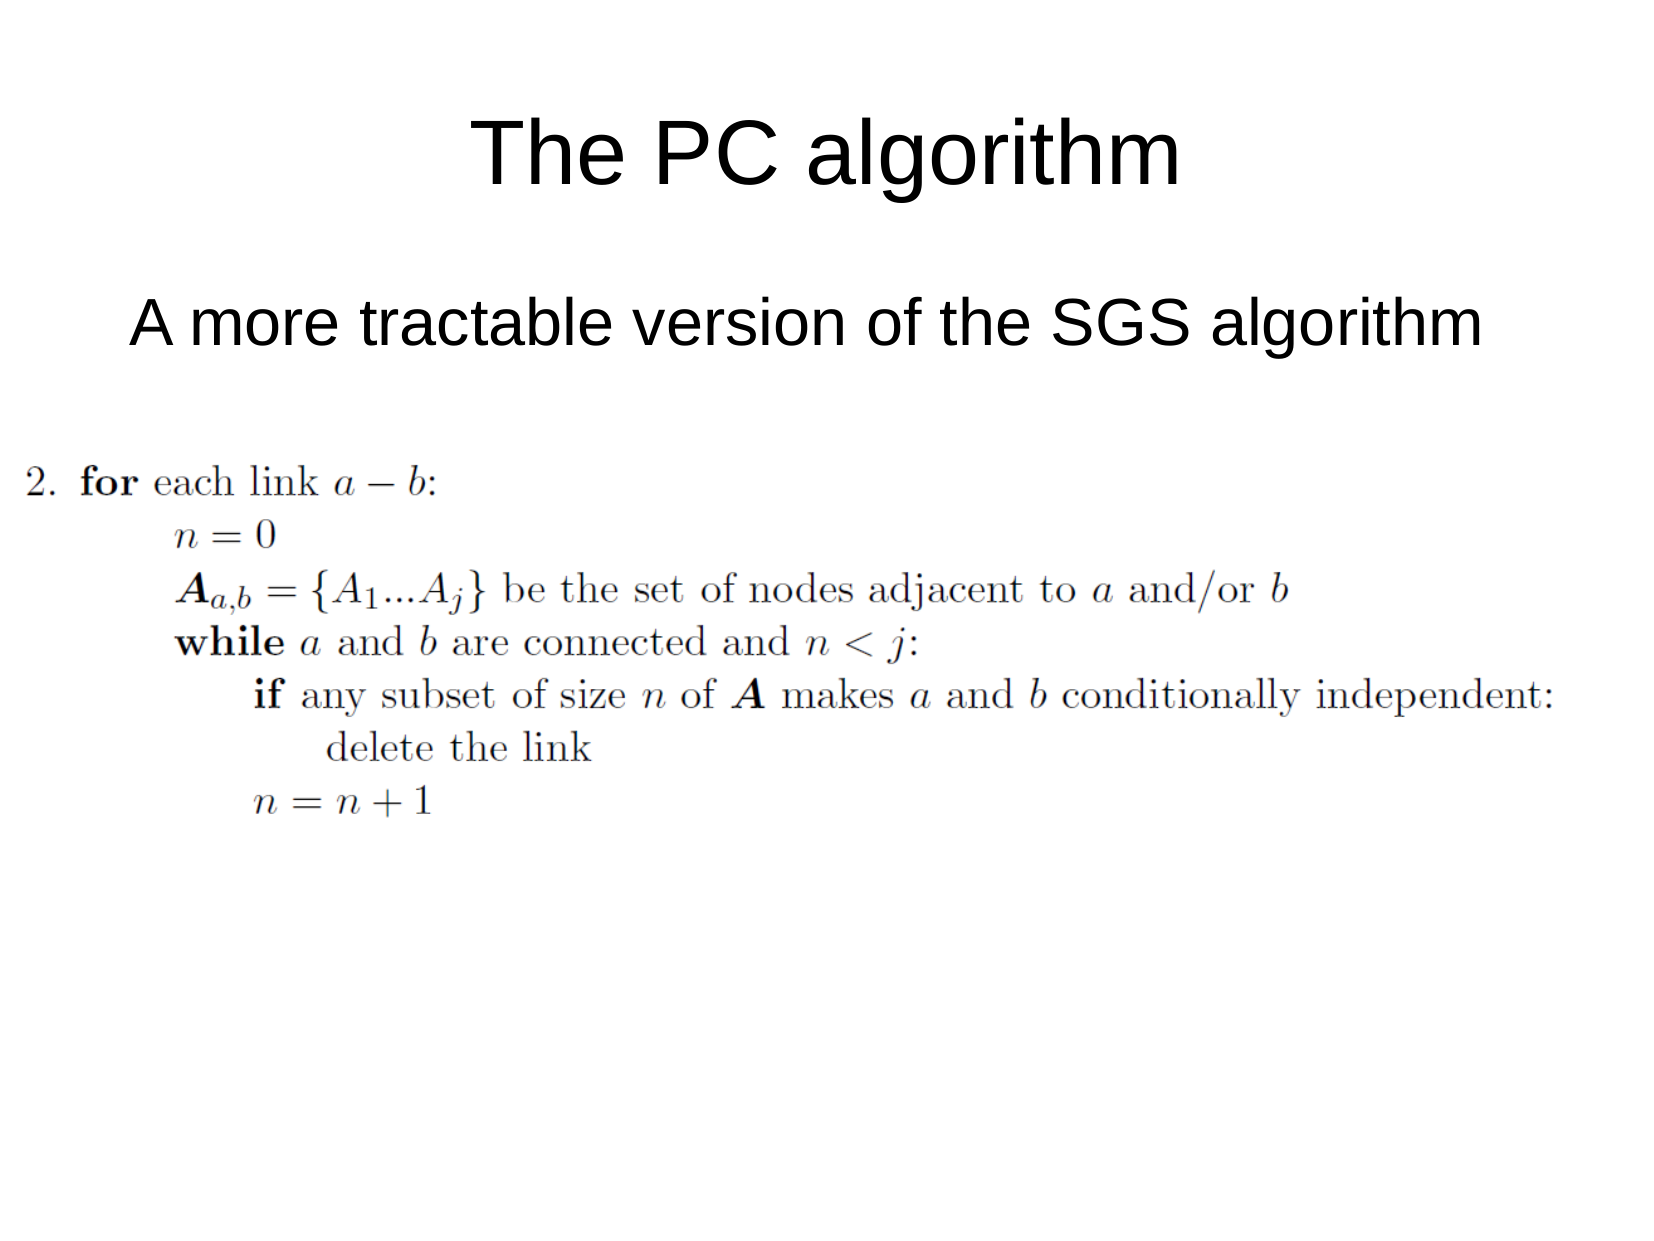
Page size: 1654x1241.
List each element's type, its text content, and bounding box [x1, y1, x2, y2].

title The PC algorithm [82, 49, 1571, 257]
picture [0, 445, 1654, 848]
list A more tractable version of the SGS algorithm [59, 284, 1548, 438]
